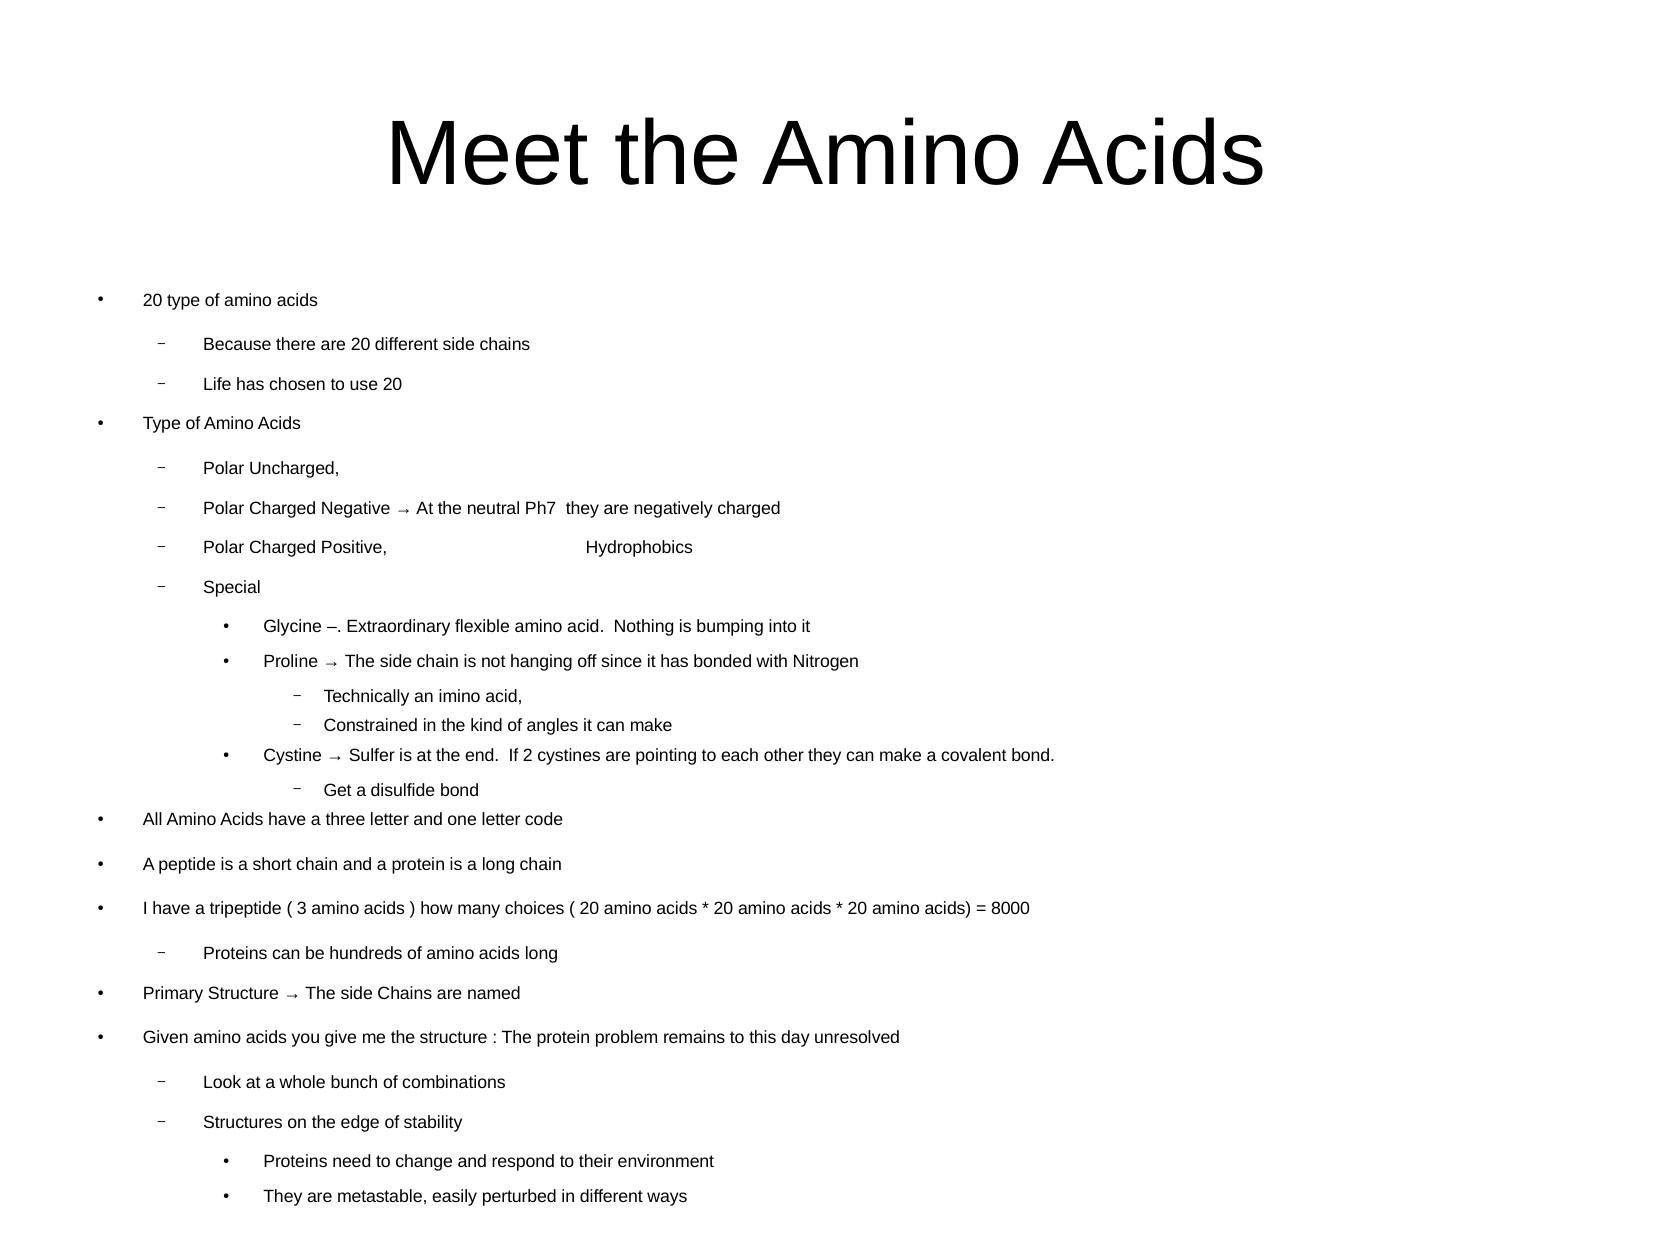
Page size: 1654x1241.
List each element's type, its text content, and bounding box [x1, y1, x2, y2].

title Meet the Amino Acids [82, 49, 1571, 257]
list 20 type of amino acids Because there are 20 different side chains Life has chosen to use 20 Type of Amino Acids Polar Uncharged, Polar Charged Negative → At the neutral Ph7 they are negatively charged Polar Charged Positive, Hydrophobics Special Glycine –. Extraordinary flexible amino acid. Nothing is bumping into it Proline → The side chain is not hanging off since it has bonded with Nitrogen Technically an imino acid, Constrained in the kind of angles it can make Cystine → Sulfer is at the end. If 2 cystines are pointing to each other they can make a covalent bond. Get a disulfide bond All Amino Acids have a three letter and one letter code A peptide is a short chain and a protein is a long chain I have a tripeptide ( 3 amino acids ) how many choices ( 20 amino acids * 20 amino acids * 20 amino acids) = 8000 Proteins can be hundreds of amino acids long Primary Structure → The side Chains are named Given amino acids you give me the structure : The protein problem remains to this day unresolved Look at a whole bunch of combinations Structures on the edge of stability Proteins need to change and respond to their environment They are metastable, easily perturbed in different ways [82, 290, 1571, 1216]
